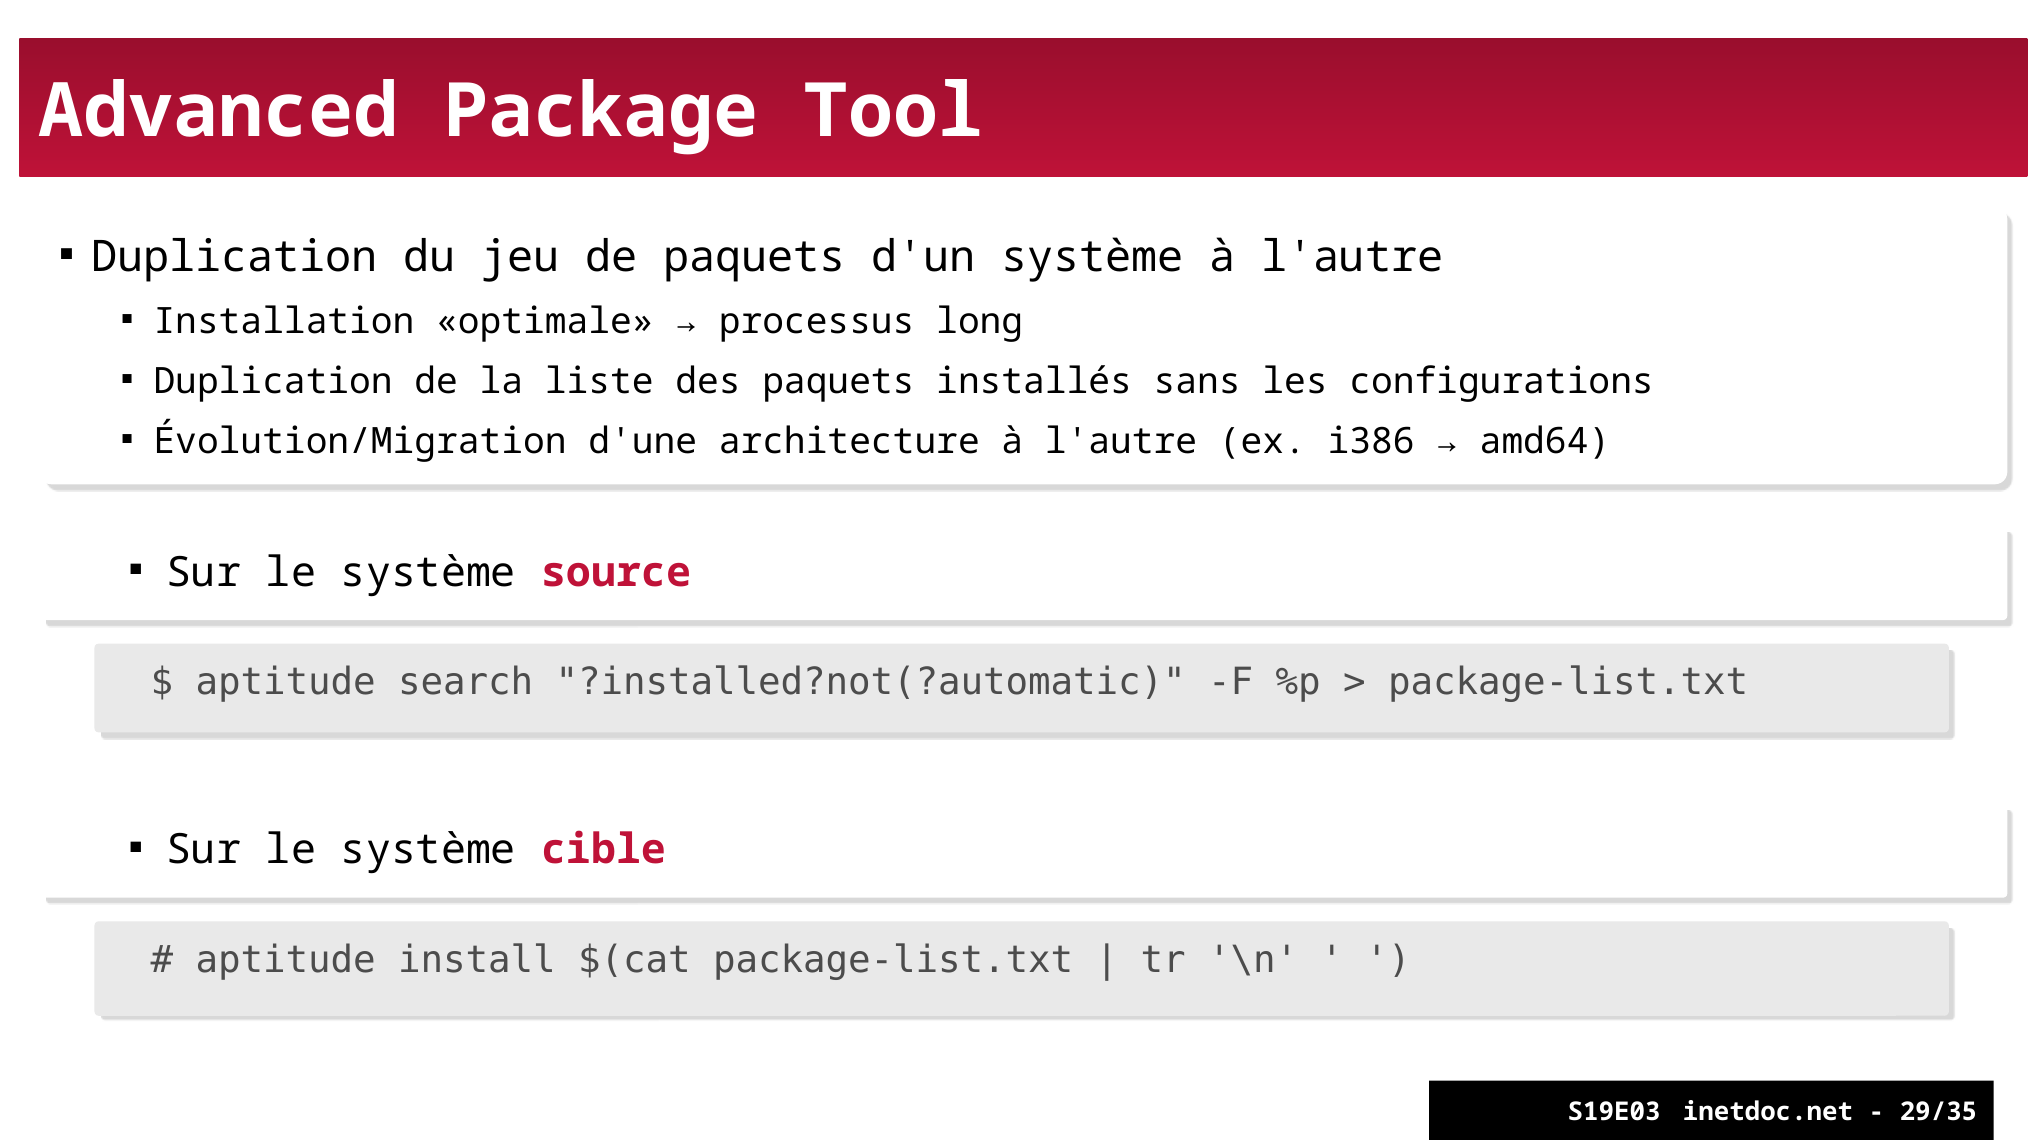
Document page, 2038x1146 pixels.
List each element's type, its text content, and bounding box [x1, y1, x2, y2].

text_box Duplication du jeu de paquets d'un système à l'autre Installation «optimale» → processus long Duplication de la liste des paquets installés sans les configurations Évolution/Migration d'une architecture à l'autre (ex. i386 → amd64) [38, 206, 2008, 485]
text_box Advanced Package Tool [19, 38, 2028, 177]
text_box Sur le système source [38, 525, 2008, 621]
text_box Sur le système cible [38, 803, 2008, 898]
text_box S19E03 inetdoc.net - <numéro>/35 [1429, 1080, 1994, 1140]
text_box $ aptitude search "?installed?not(?automatic)" -F %p > package-list.txt [94, 643, 1949, 733]
text_box # aptitude install $(cat package-list.txt | tr '\n' ' ') [94, 921, 1949, 1016]
